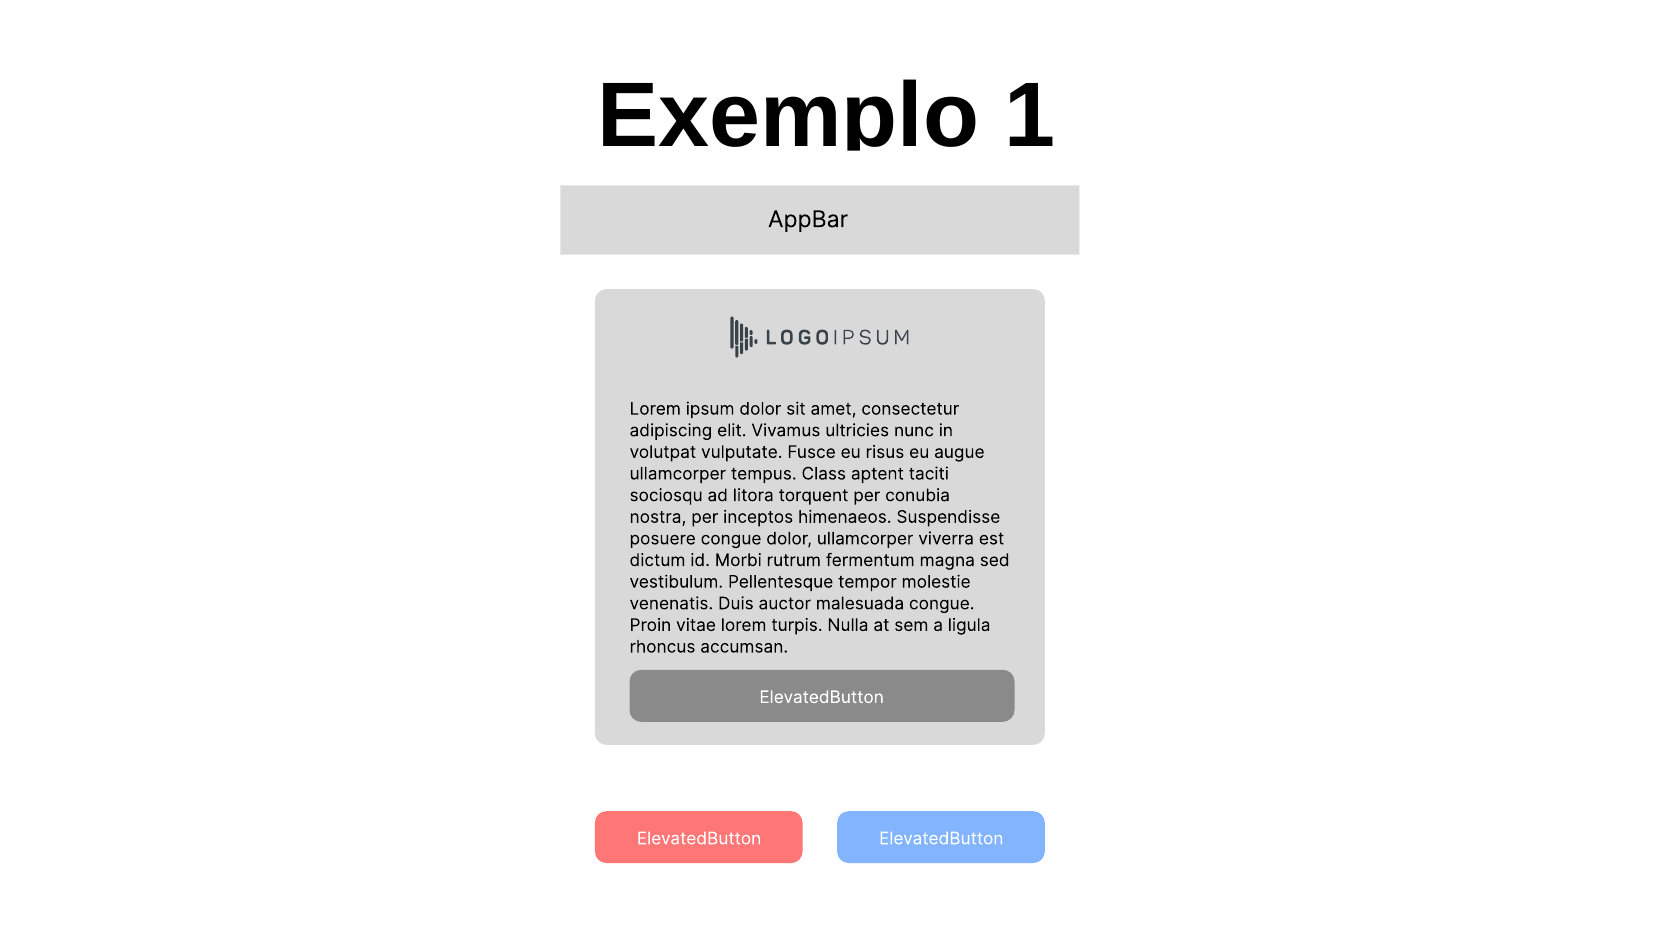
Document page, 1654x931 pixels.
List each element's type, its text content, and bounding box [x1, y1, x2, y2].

picture [525, 150, 1115, 931]
title Exemplo 1 [82, 37, 1571, 193]
